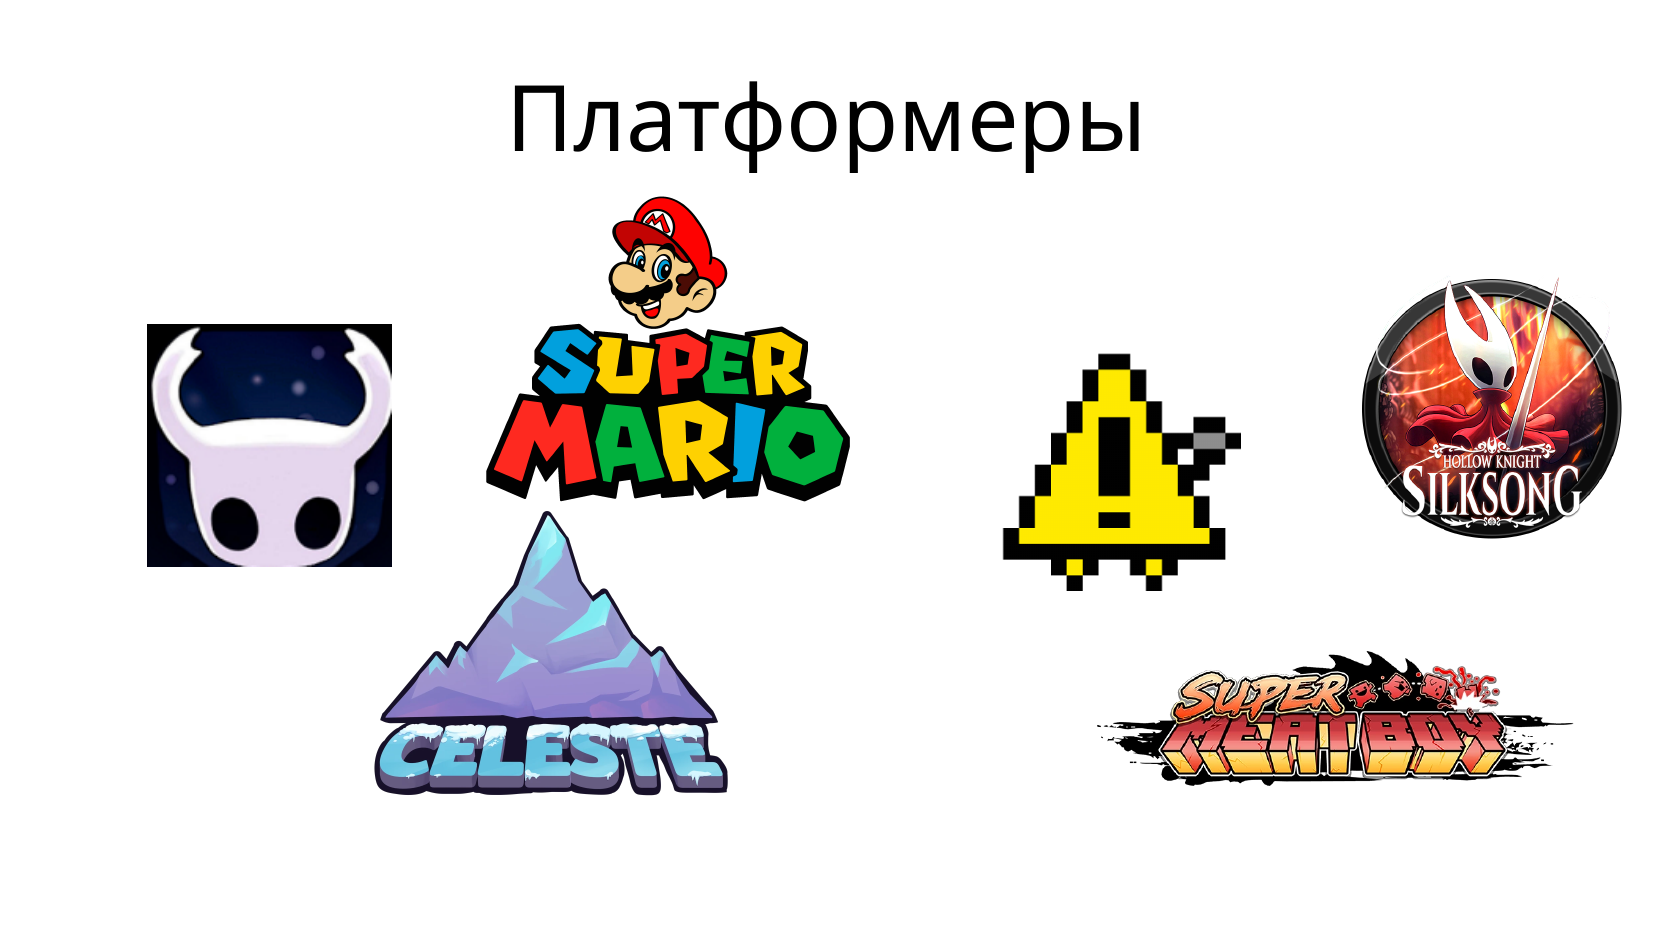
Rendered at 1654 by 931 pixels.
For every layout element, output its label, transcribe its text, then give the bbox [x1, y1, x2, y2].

title Платформеры [82, 37, 1571, 193]
picture [147, 192, 945, 827]
picture [1000, 338, 1578, 857]
picture [1358, 275, 1625, 542]
